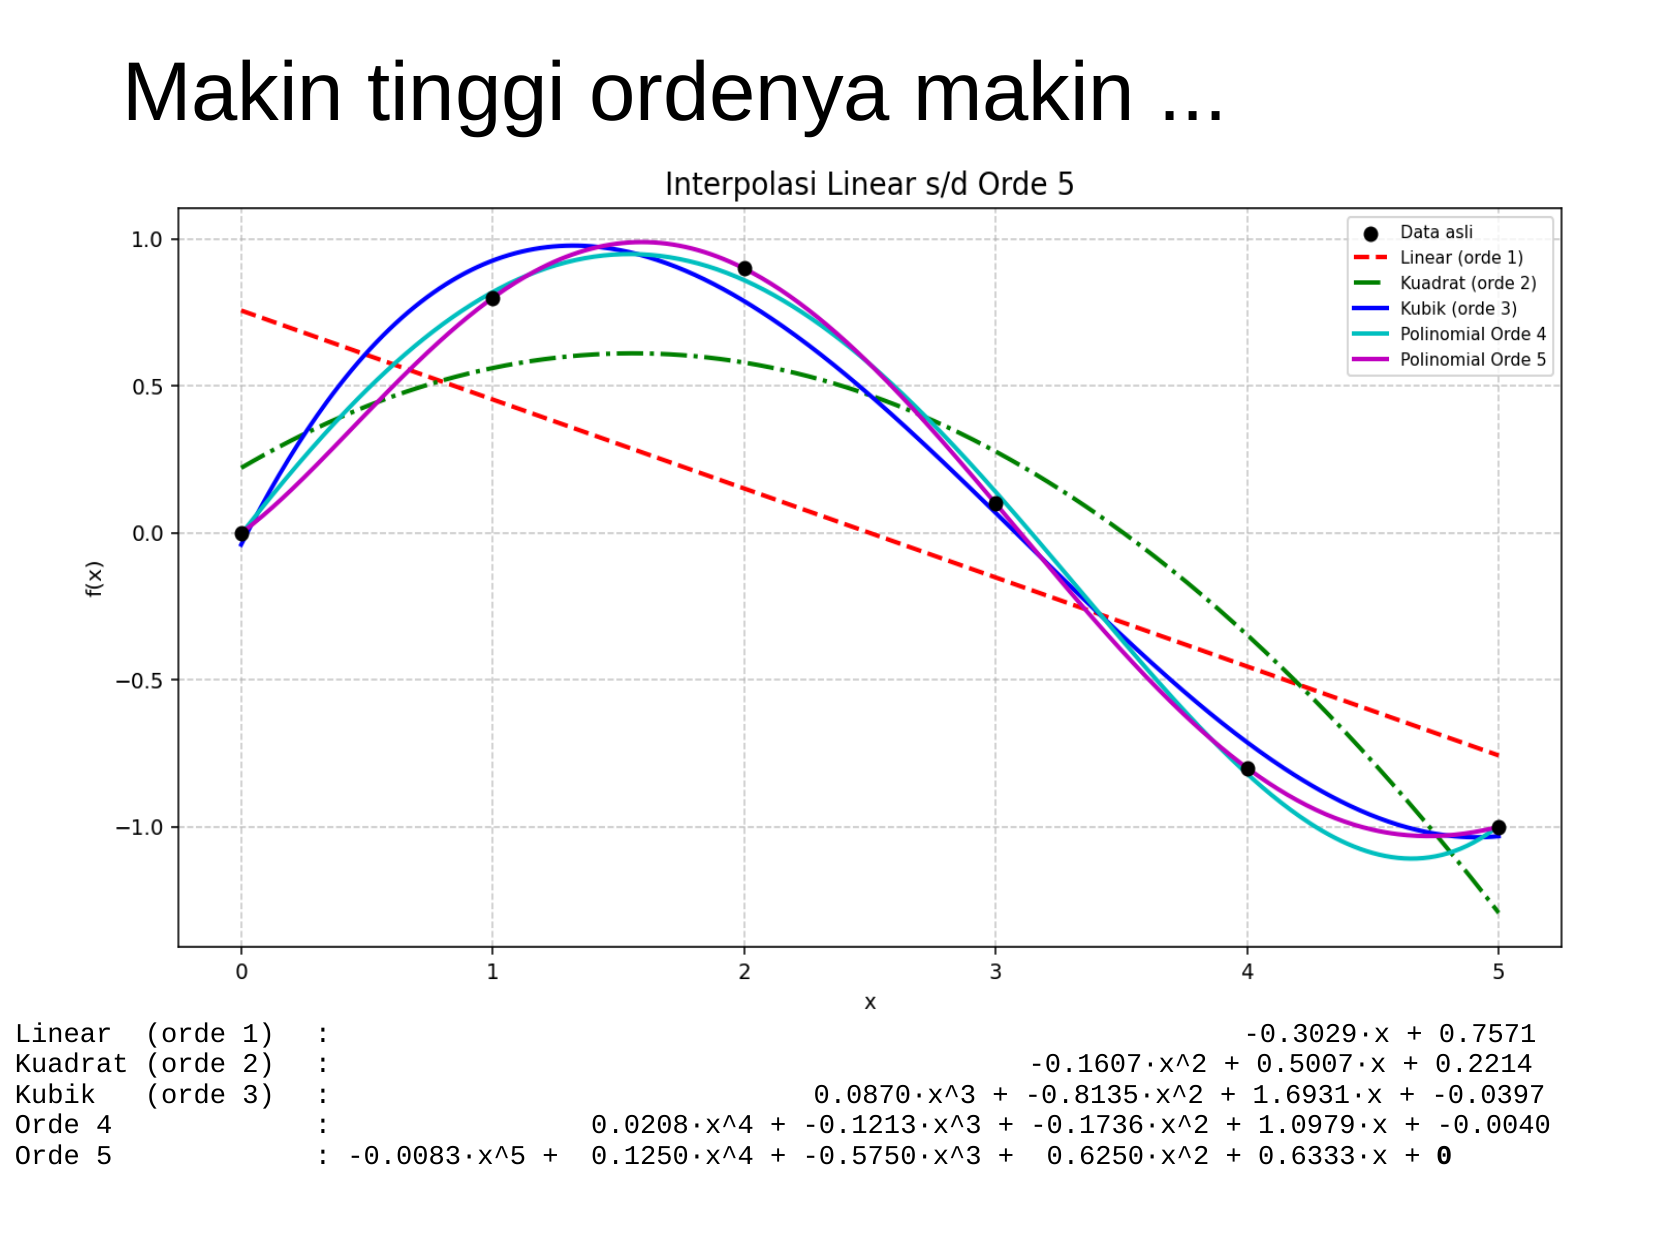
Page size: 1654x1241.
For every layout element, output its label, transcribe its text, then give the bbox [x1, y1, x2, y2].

text_box Makin tinggi ordenya makin ... [107, 37, 1501, 155]
text_box Linear (orde 1) : -0.3029·x + 0.7571 Kuadrat (orde 2) : -0.1607·x^2 + 0.5007·x + 0.2214 Kubik (orde 3) : 0.0870·x^3 + -0.8135·x^2 + 1.6931·x + -0.0397 Orde 4 : 0.0208·x^4 + -0.1213·x^3 + -0.1736·x^2 + 1.0979·x + -0.0040 Orde 5 : -0.0083·x^5 + 0.1250·x^4 + -0.5750·x^3 + 0.6250·x^2 + 0.6333·x + 0 [0, 1012, 1651, 1201]
picture [71, 155, 1576, 1012]
